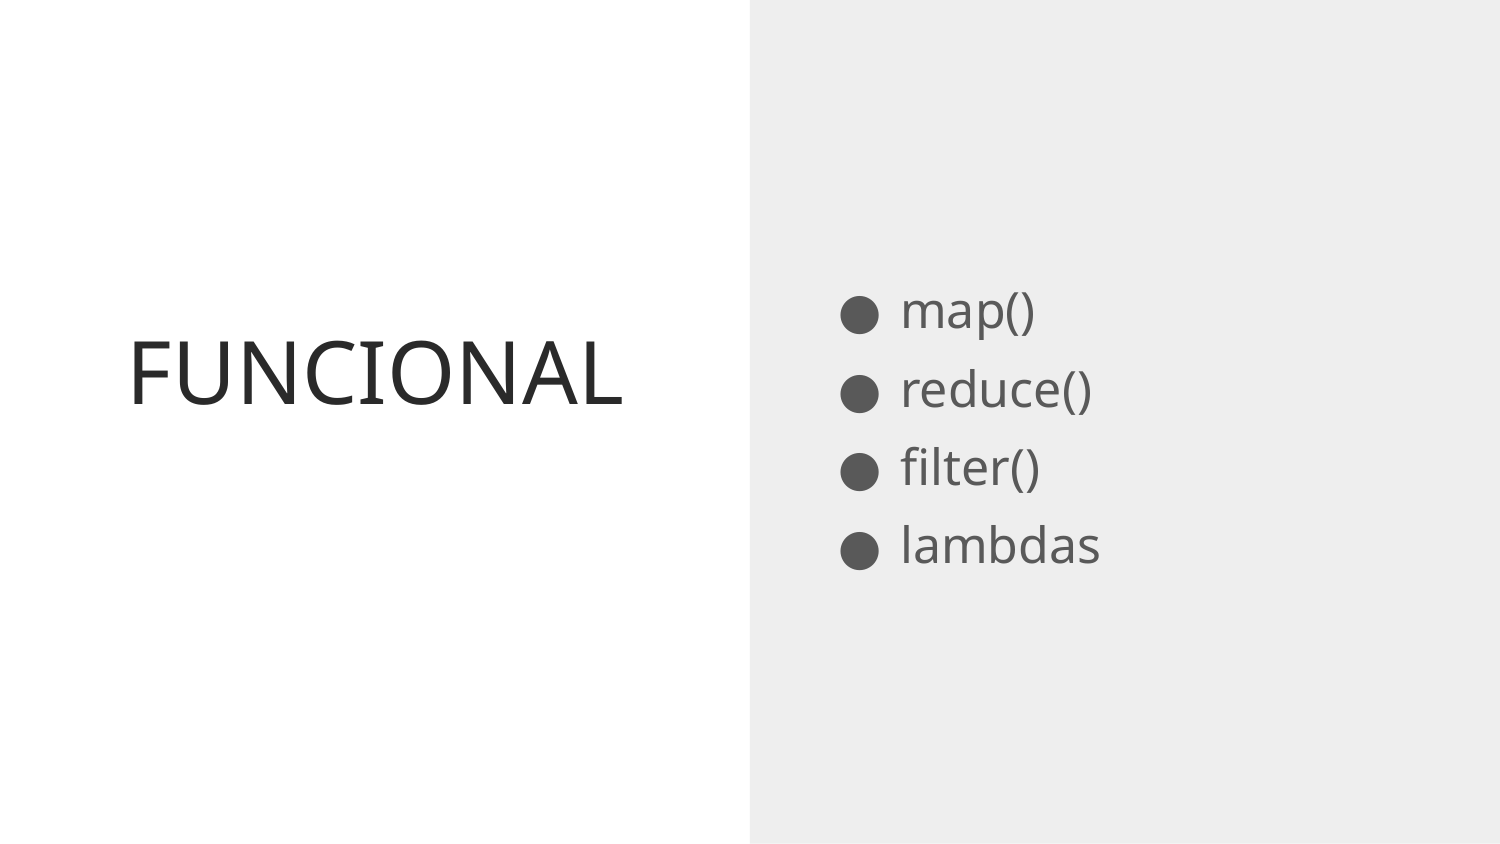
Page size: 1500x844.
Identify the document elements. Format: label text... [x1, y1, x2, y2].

title FUNCIONAL [43, 202, 708, 446]
list map() reduce() filter() lambdas [810, 118, 1440, 725]
